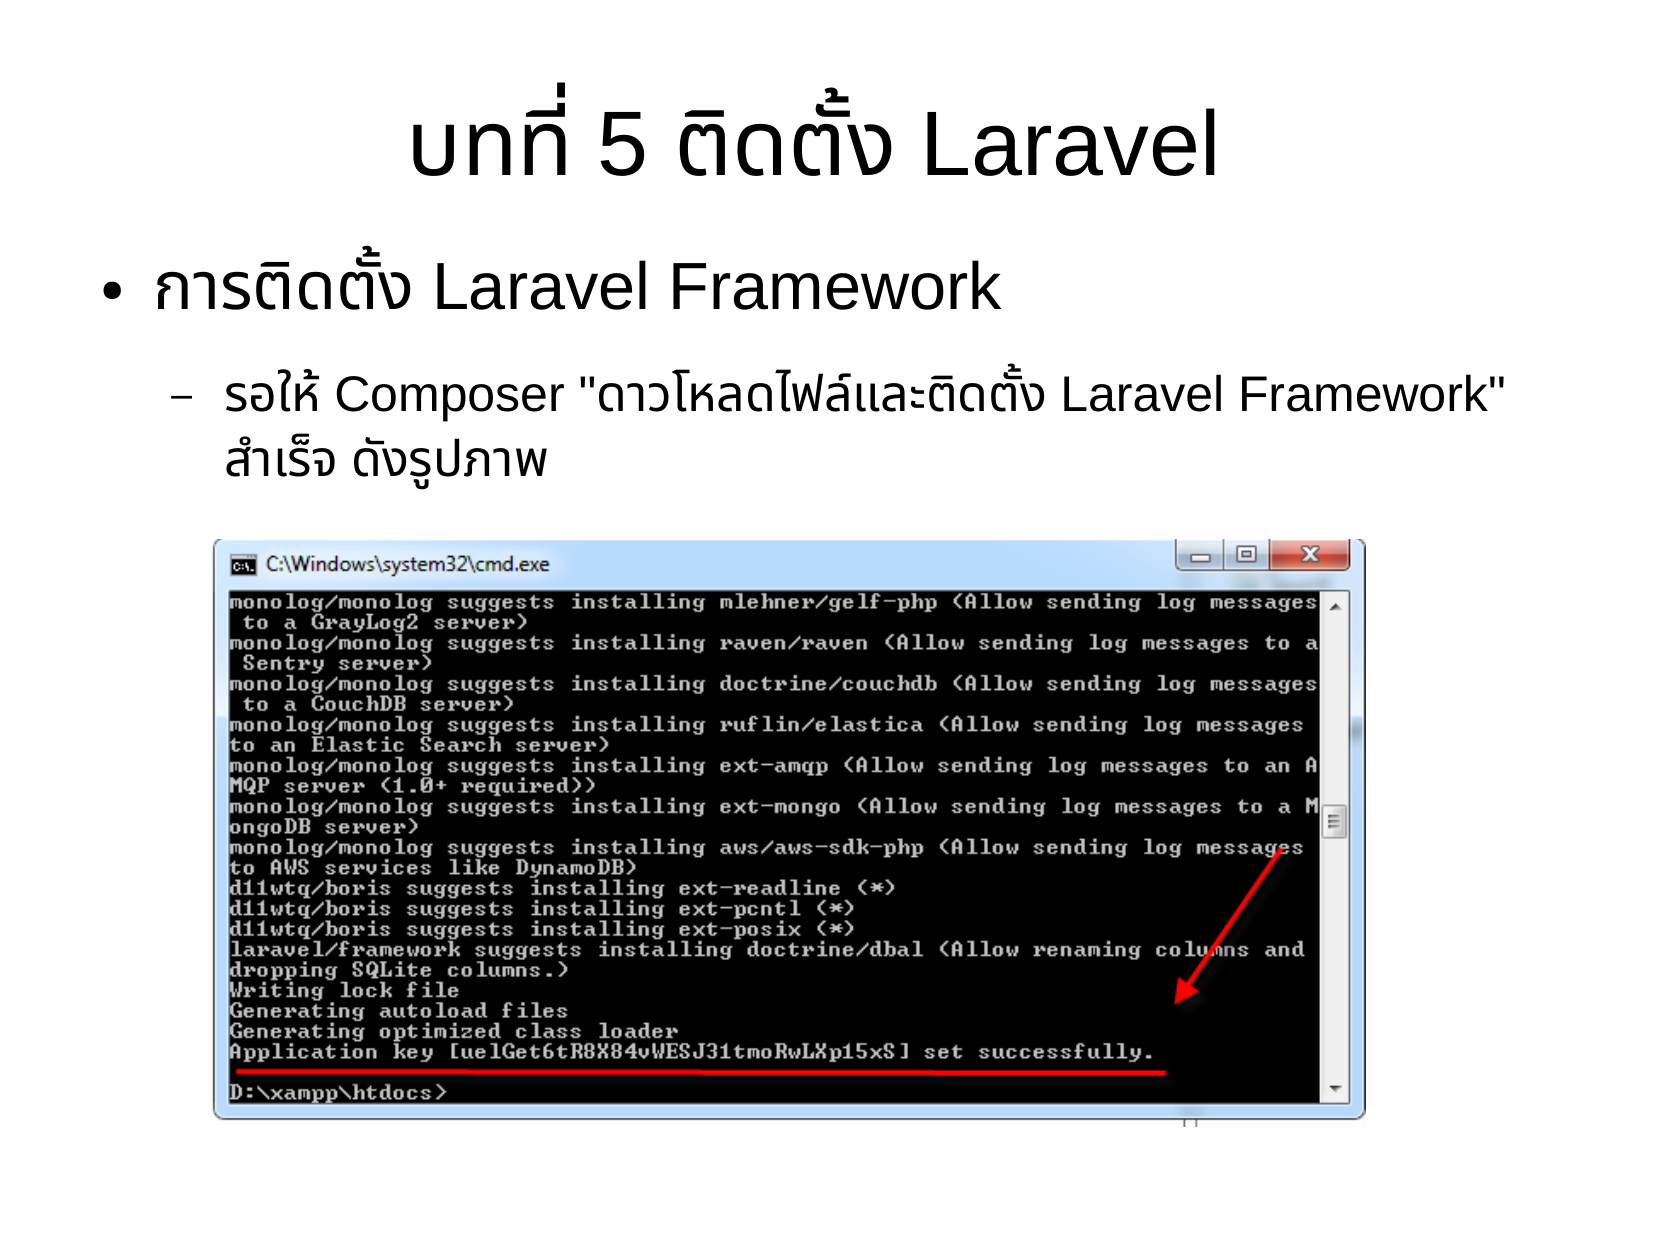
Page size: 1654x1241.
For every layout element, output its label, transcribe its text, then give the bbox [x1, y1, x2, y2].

list การติดตั้ง Laravel Framework รอให้ Composer "ดาวโหลดไฟล์และติดตั้ง Laravel Framework" สำเร็จ ดังรูปภาพ [82, 248, 1571, 969]
title บทที่ 5 ติดตั้ง Laravel [82, 49, 1571, 248]
picture [210, 539, 1366, 1127]
